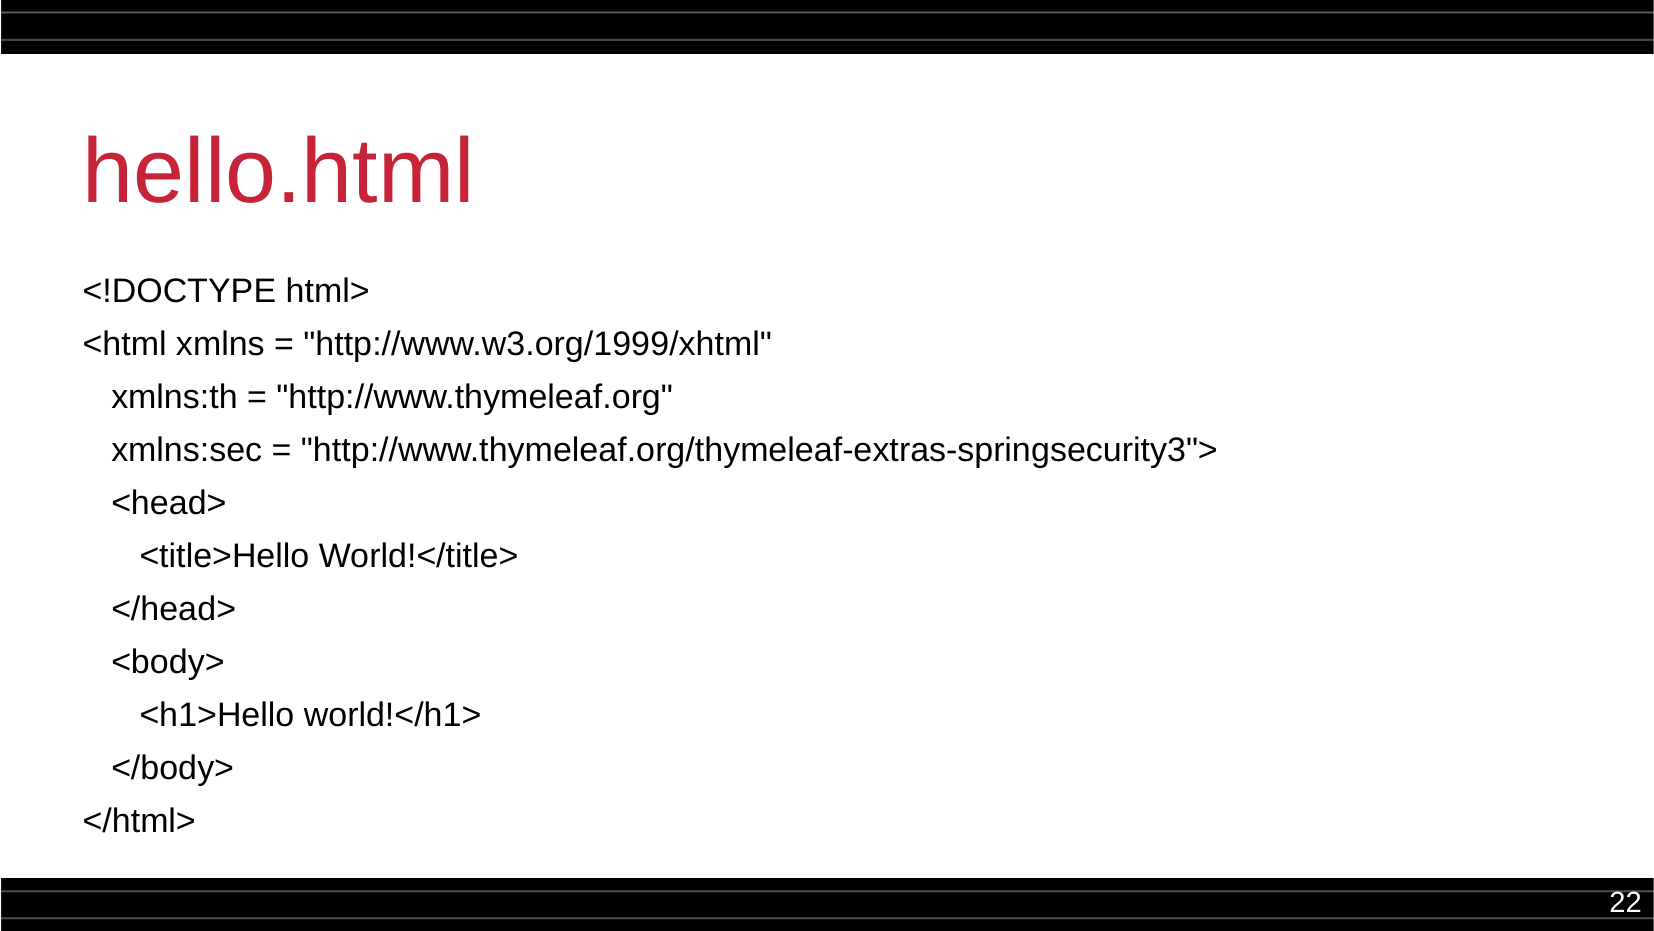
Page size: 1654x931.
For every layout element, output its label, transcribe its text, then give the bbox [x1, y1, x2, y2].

list <!DOCTYPE html> <html xmlns = "http://www.w3.org/1999/xhtml" xmlns:th = "http://www.thymeleaf.org" xmlns:sec = "http://www.thymeleaf.org/thymeleaf-extras-springsecurity3"> <head> <title>Hello World!</title> </head> <body> <h1>Hello world!</h1> </body> </html> [82, 271, 1571, 851]
title hello.html [82, 67, 1571, 271]
picture [1, 0, 1654, 54]
picture [1, 878, 1654, 931]
